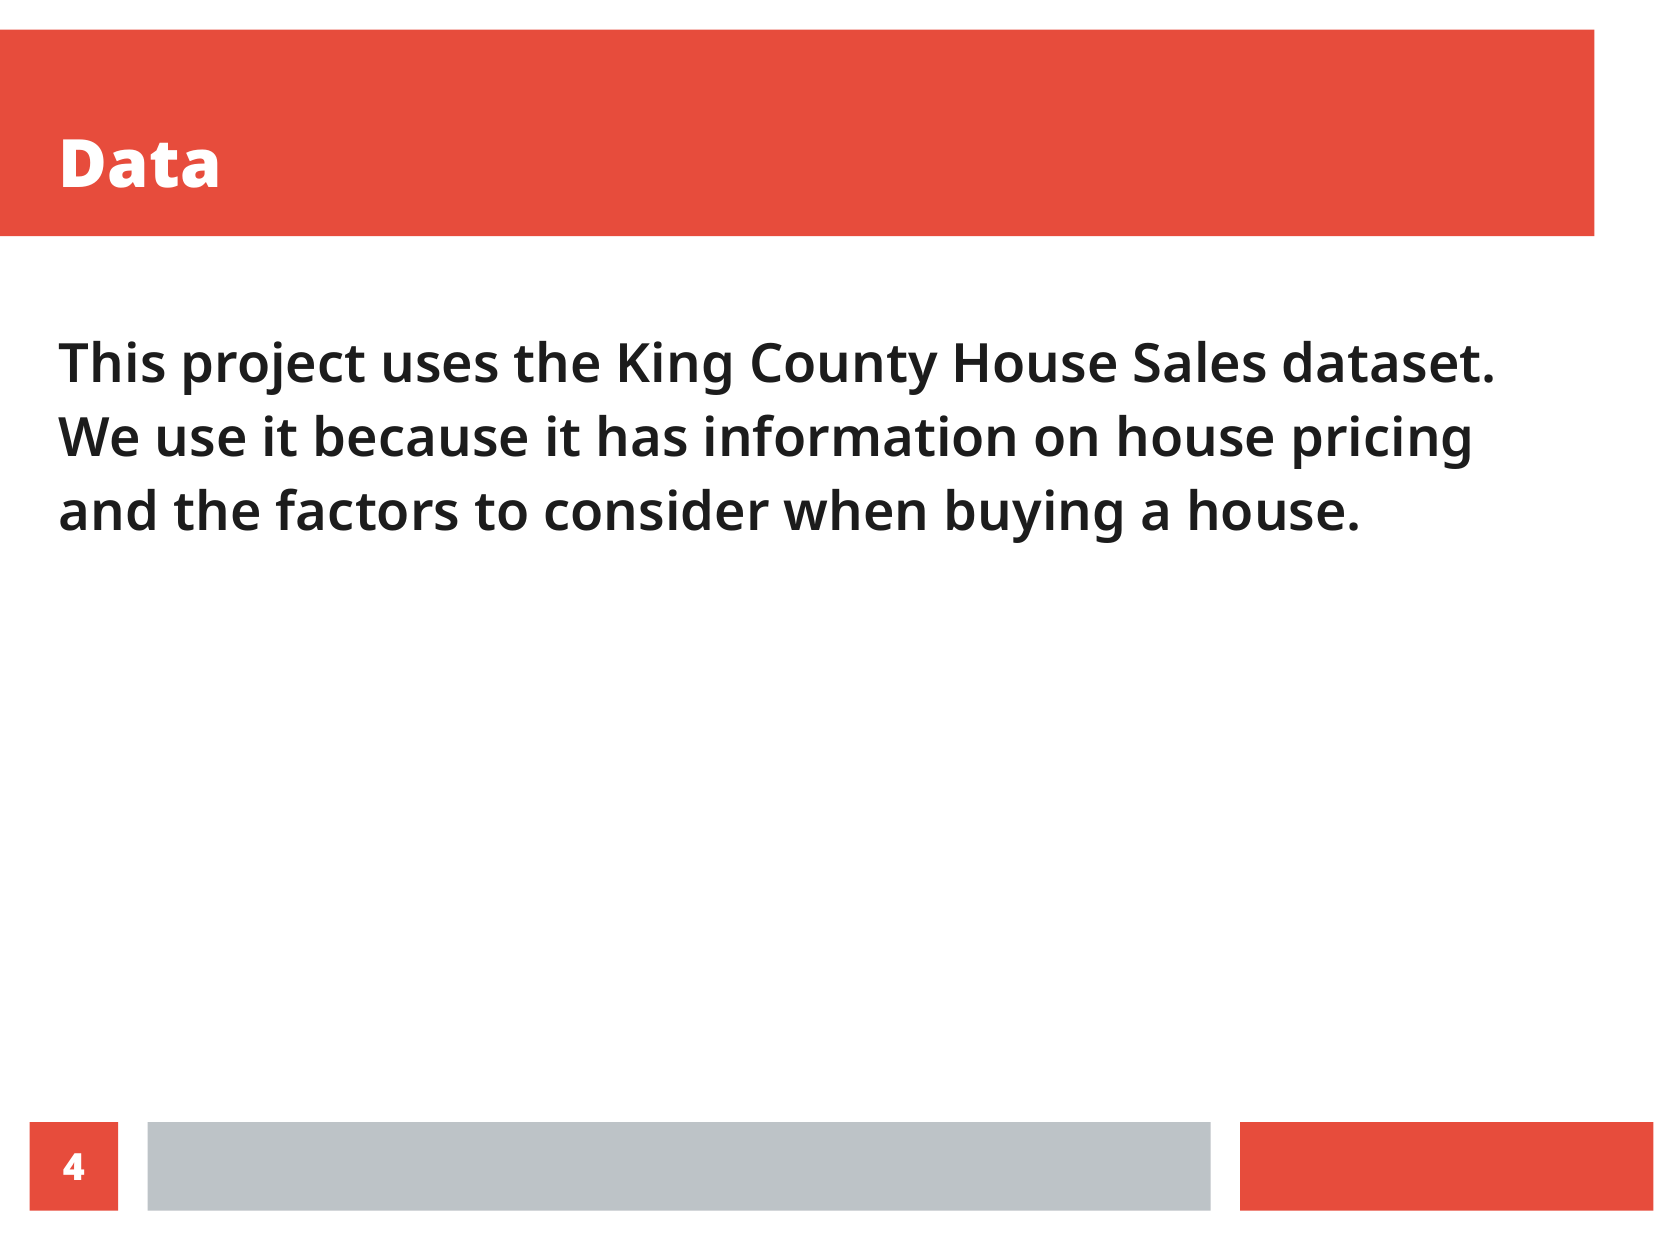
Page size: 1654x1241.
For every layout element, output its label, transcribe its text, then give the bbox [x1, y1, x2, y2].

list This project uses the King County House Sales dataset. We use it because it has information on house pricing and the factors to consider when buying a house. [59, 324, 1565, 1093]
title Data [59, 59, 1595, 207]
